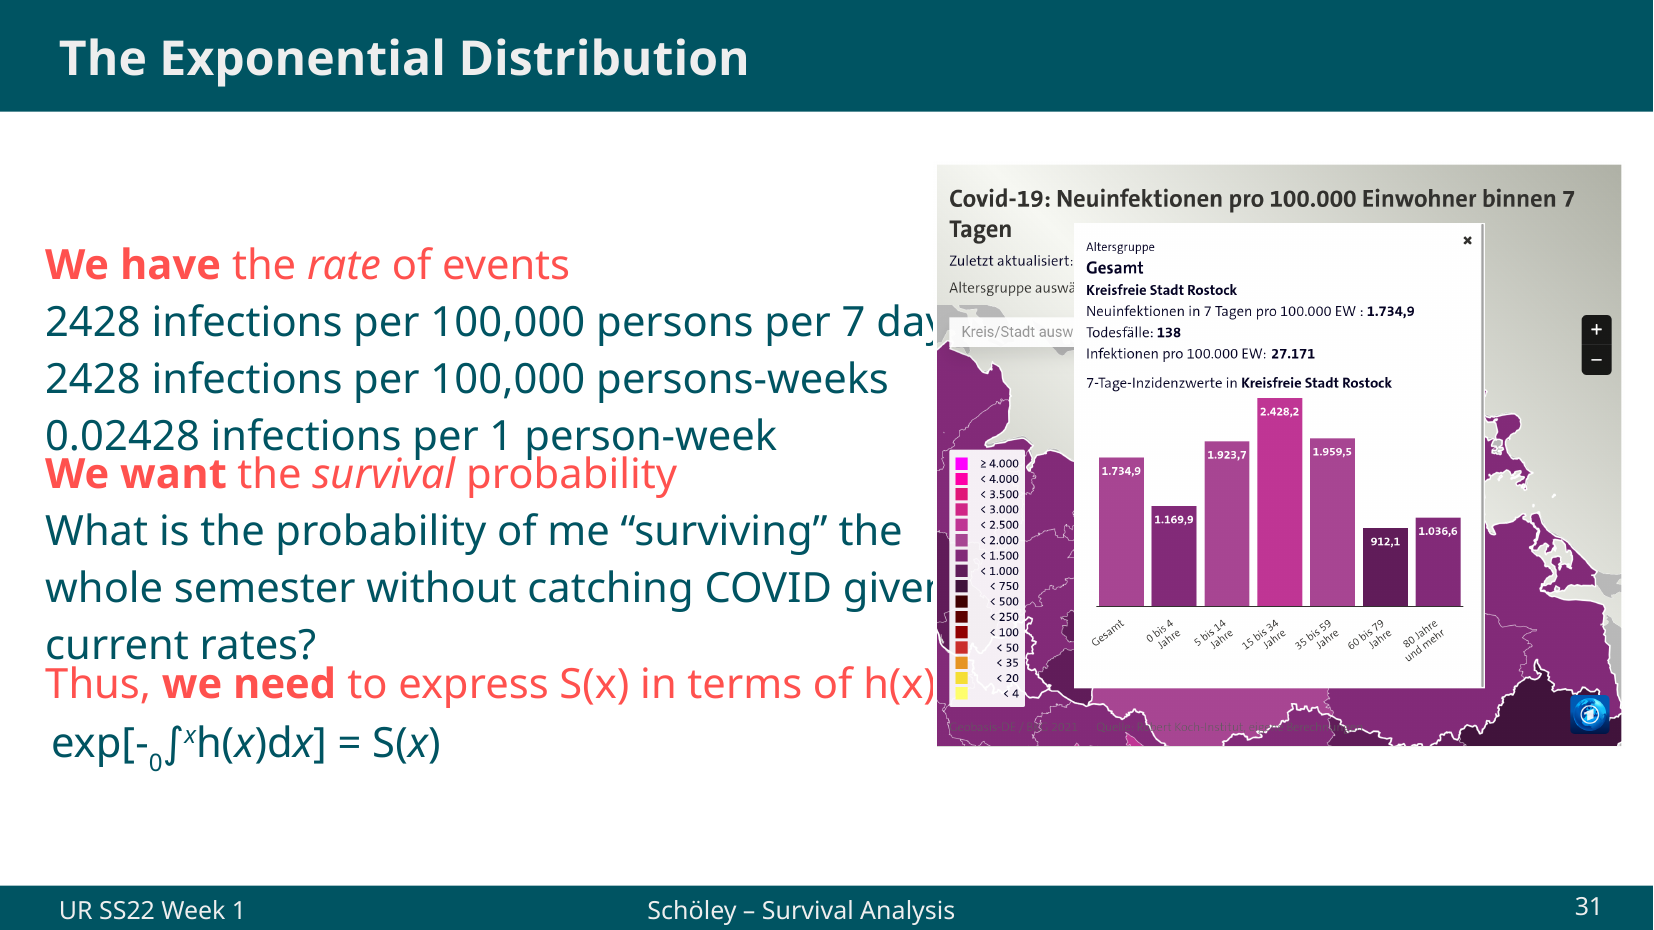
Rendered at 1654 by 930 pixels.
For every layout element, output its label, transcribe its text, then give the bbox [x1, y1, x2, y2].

text_box We have the rate of events 2428 infections per 100,000 persons per 7 days 2428 infections per 100,000 persons-weeks 0.02428 infections per 1 person-week [30, 227, 933, 487]
text_box We want the survival probability What is the probability of me “surviving” the whole semester without catching COVID given current rates? [30, 487, 915, 683]
text_box exp[-0∫xh(x)dx] = S(x) [36, 760, 489, 819]
text_box Thus, we need to express S(x) in terms of h(x) [30, 646, 908, 760]
picture [933, 161, 1625, 749]
title The Exponential Distribution [58, 0, 1594, 117]
